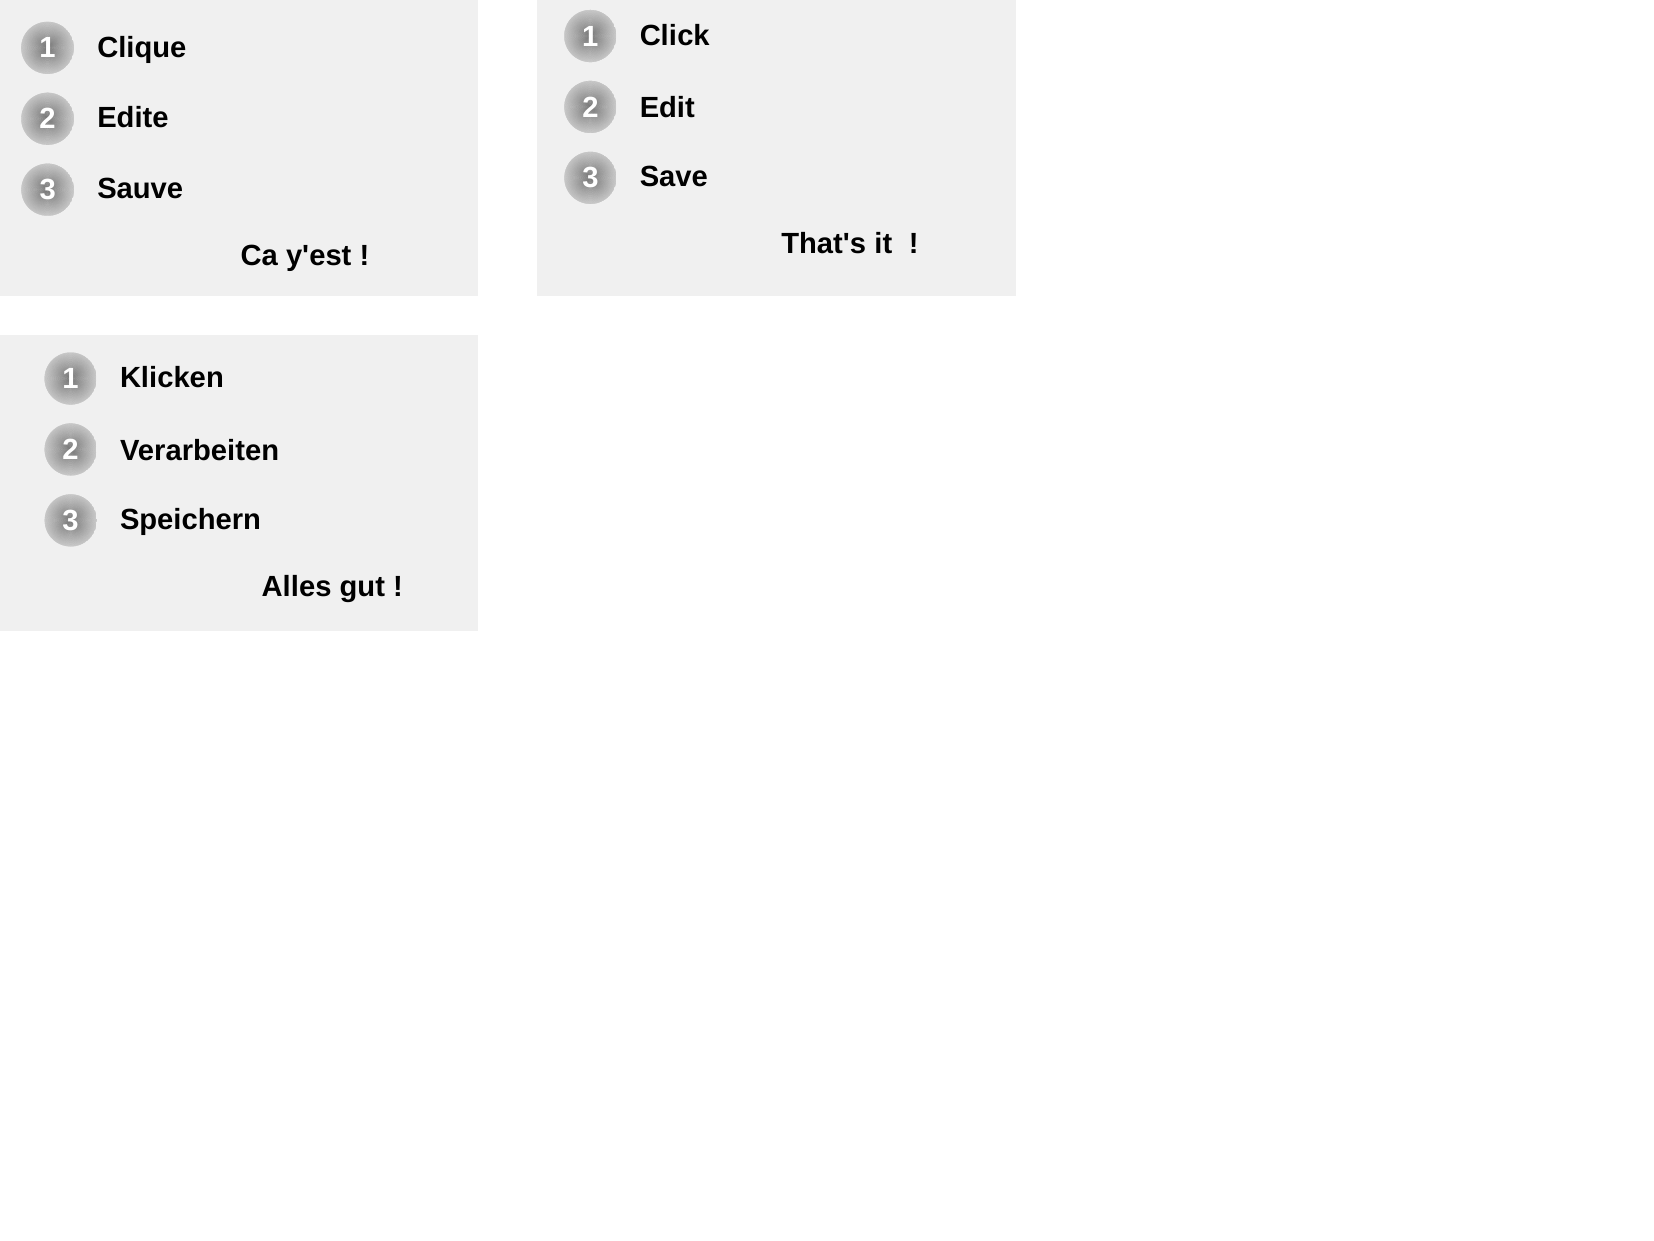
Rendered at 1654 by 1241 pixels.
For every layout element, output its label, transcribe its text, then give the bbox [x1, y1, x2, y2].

text_box 1 [564, 9, 617, 63]
text_box Save [624, 153, 958, 201]
text_box Speichern [105, 495, 439, 544]
text_box 3 [564, 151, 617, 204]
text_box Sauve [82, 164, 420, 213]
text_box 3 [44, 494, 97, 547]
text_box 1 [21, 21, 74, 74]
text_box Alles gut ! [246, 562, 455, 610]
text_box Click [624, 11, 958, 59]
text_box 2 [21, 92, 74, 145]
text_box Clique [82, 23, 420, 71]
text_box Edit [624, 76, 958, 134]
text_box 2 [44, 423, 97, 476]
text_box [0, 335, 478, 631]
text_box Ca y'est ! [225, 231, 437, 279]
text_box 1 [44, 352, 97, 405]
text_box Klicken [105, 353, 439, 402]
text_box That's it ! [766, 219, 975, 268]
text_box 3 [21, 163, 74, 216]
text_box [537, 0, 1016, 296]
text_box 2 [564, 80, 617, 133]
text_box Edite [82, 94, 420, 142]
text_box Verarbeiten [105, 418, 439, 476]
text_box [0, 0, 478, 296]
